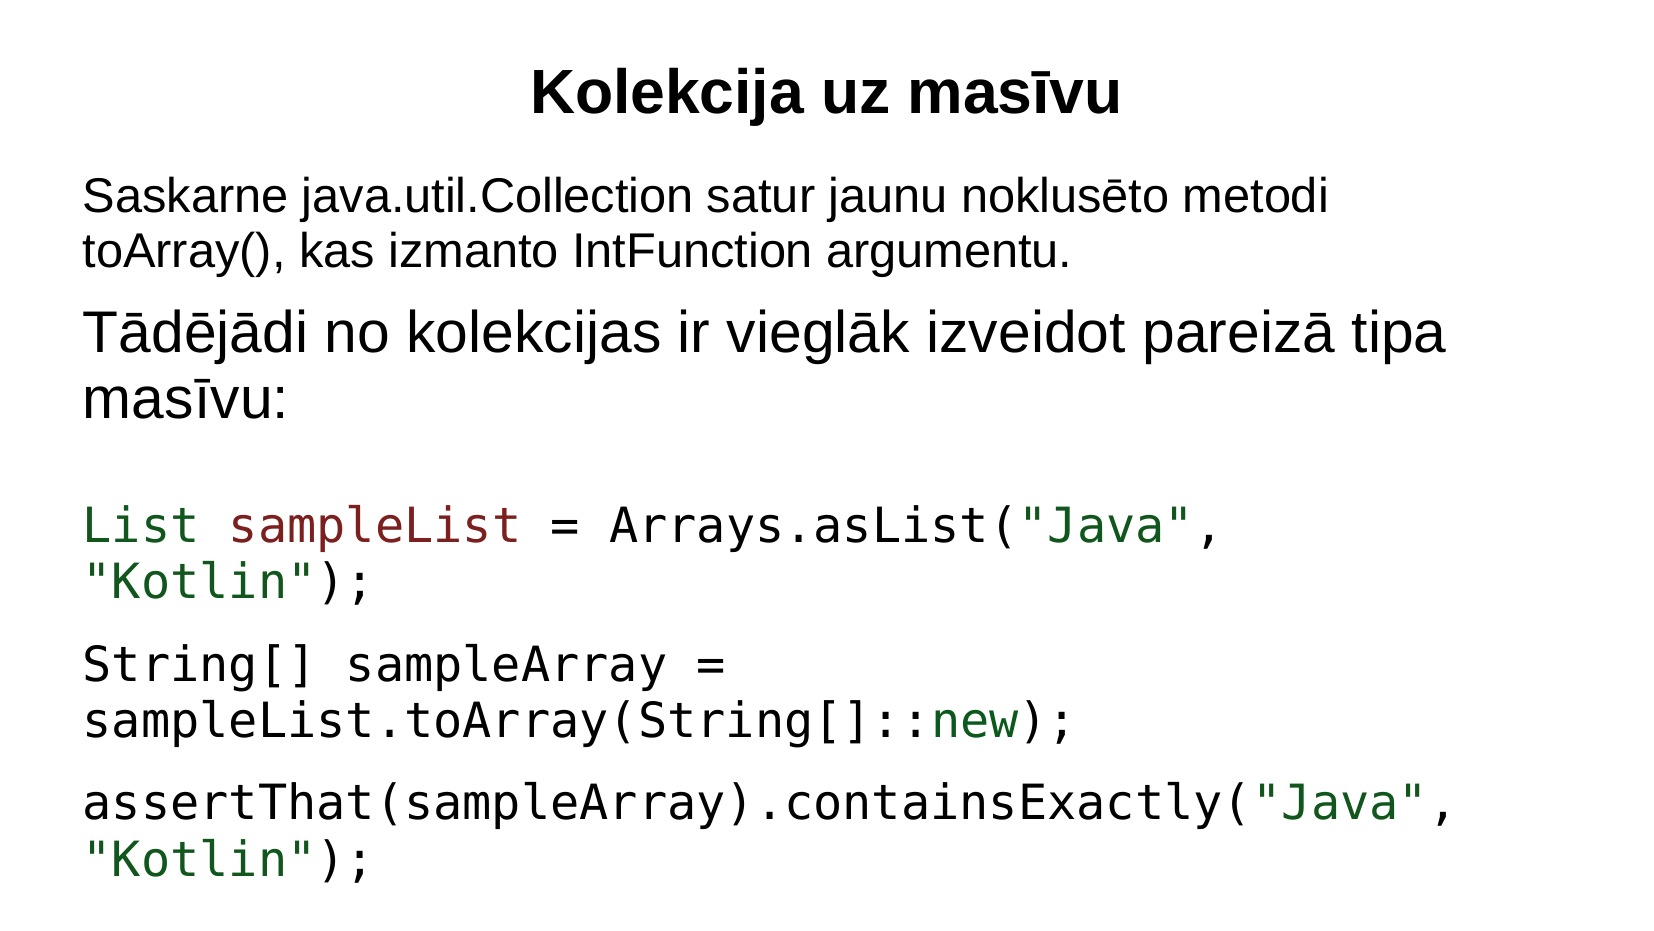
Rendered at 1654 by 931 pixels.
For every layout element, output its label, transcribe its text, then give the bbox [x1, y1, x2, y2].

title Kolekcija uz masīvu [82, 37, 1571, 147]
list Saskarne java.util.Collection satur jaunu noklusēto metodi toArray(), kas izmanto IntFunction argumentu. Tādējādi no kolekcijas ir vieglāk izveidot pareizā tipa masīvu: List sampleList = Arrays.asList("Java", "Kotlin"); String[] sampleArray = sampleList.toArray(String[]::new); assertThat(sampleArray).containsExactly("Java", "Kotlin"); [82, 168, 1538, 889]
